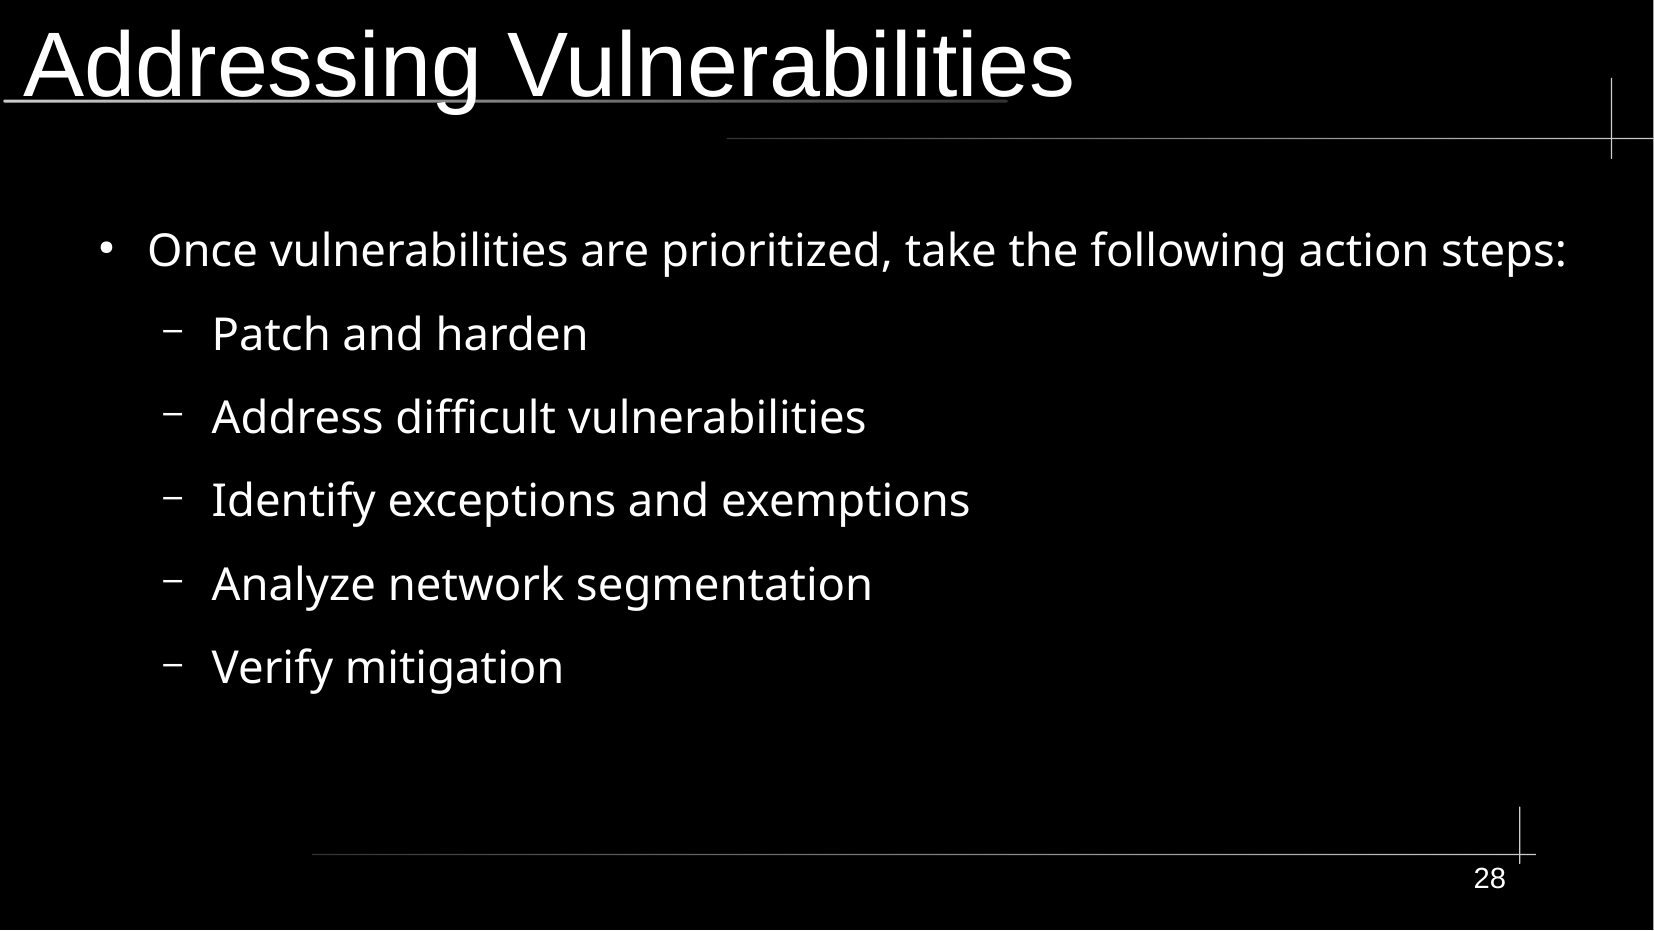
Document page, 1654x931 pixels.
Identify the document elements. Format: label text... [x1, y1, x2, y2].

title Addressing Vulnerabilities [23, 11, 1589, 119]
list Once vulnerabilities are prioritized, take the following action steps: Patch and harden Address difficult vulnerabilities Identify exceptions and exemptions Analyze network segmentation Verify mitigation [82, 217, 1571, 758]
